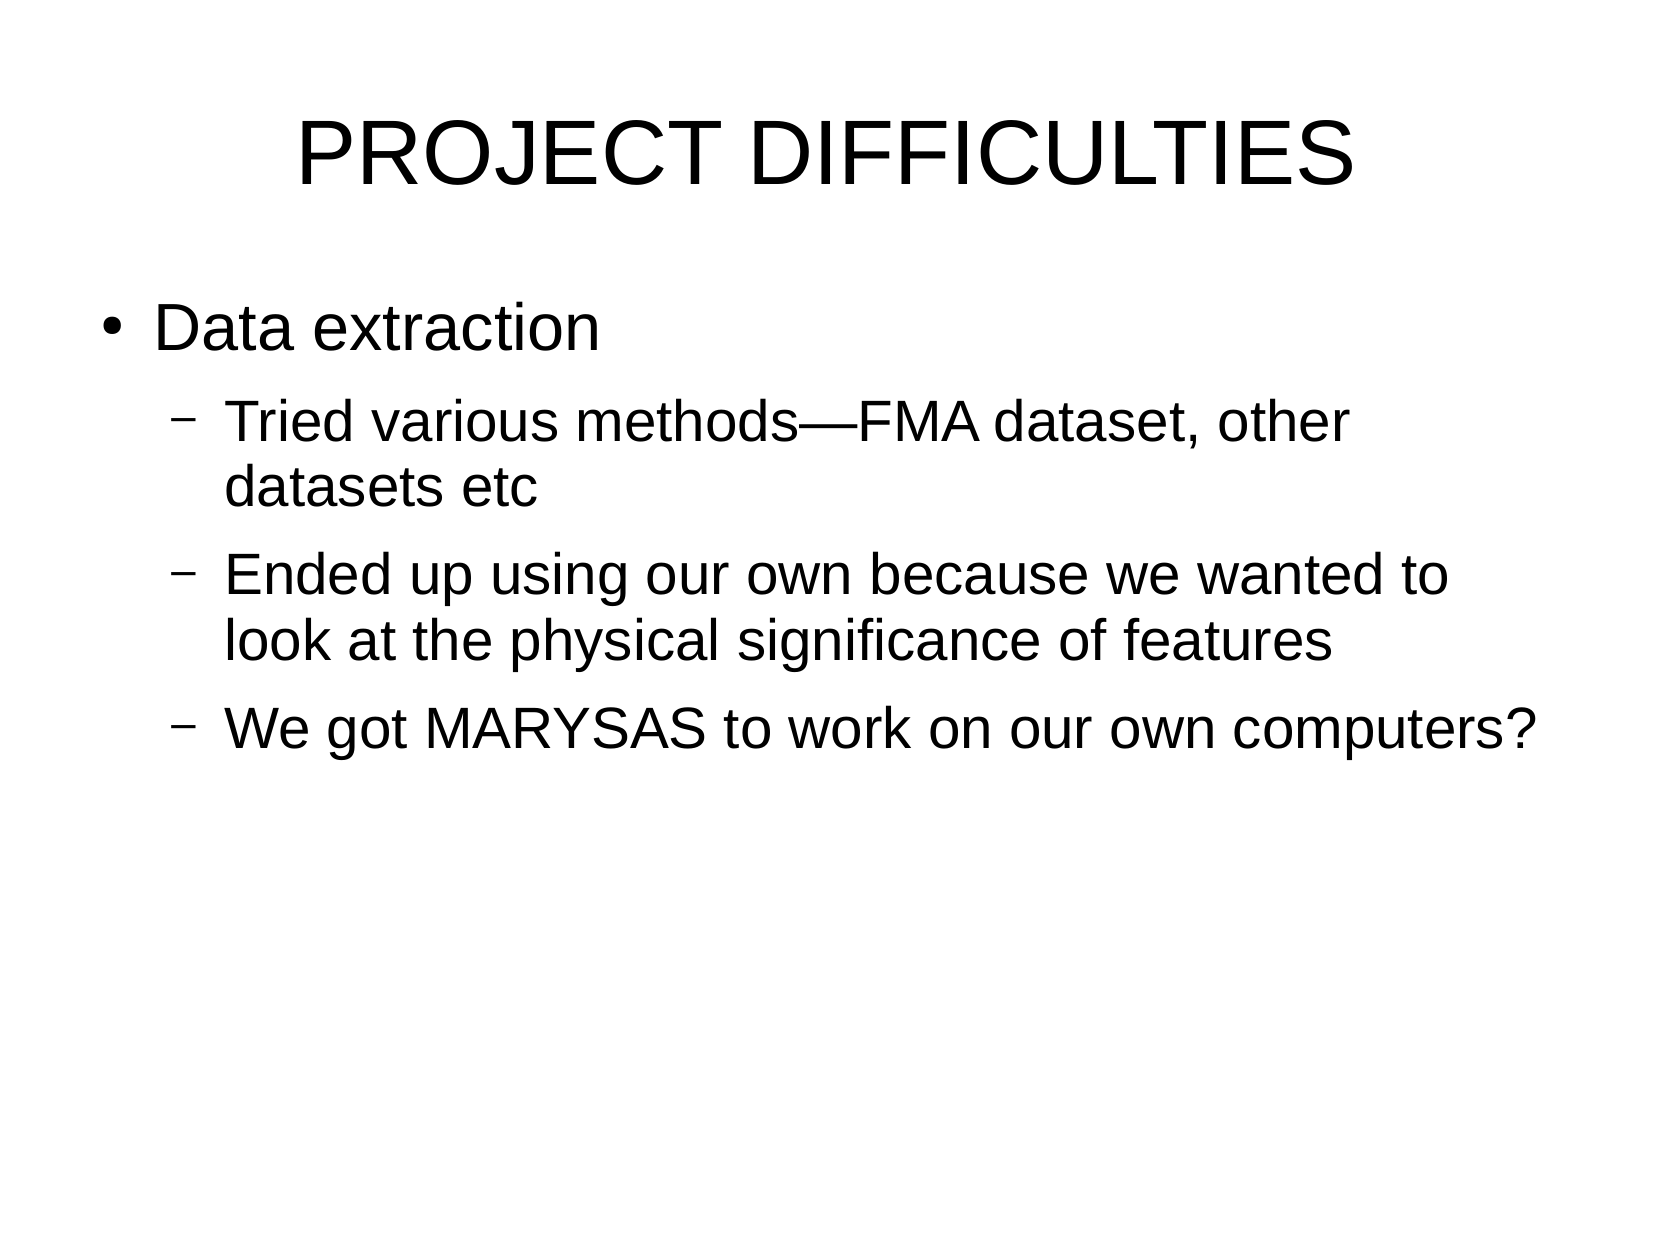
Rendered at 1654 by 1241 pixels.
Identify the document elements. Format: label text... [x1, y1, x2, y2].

list Data extraction Tried various methods—FMA dataset, other datasets etc Ended up using our own because we wanted to look at the physical significance of features We got MARYSAS to work on our own computers? [82, 290, 1571, 1010]
title PROJECT DIFFICULTIES [82, 49, 1571, 257]
